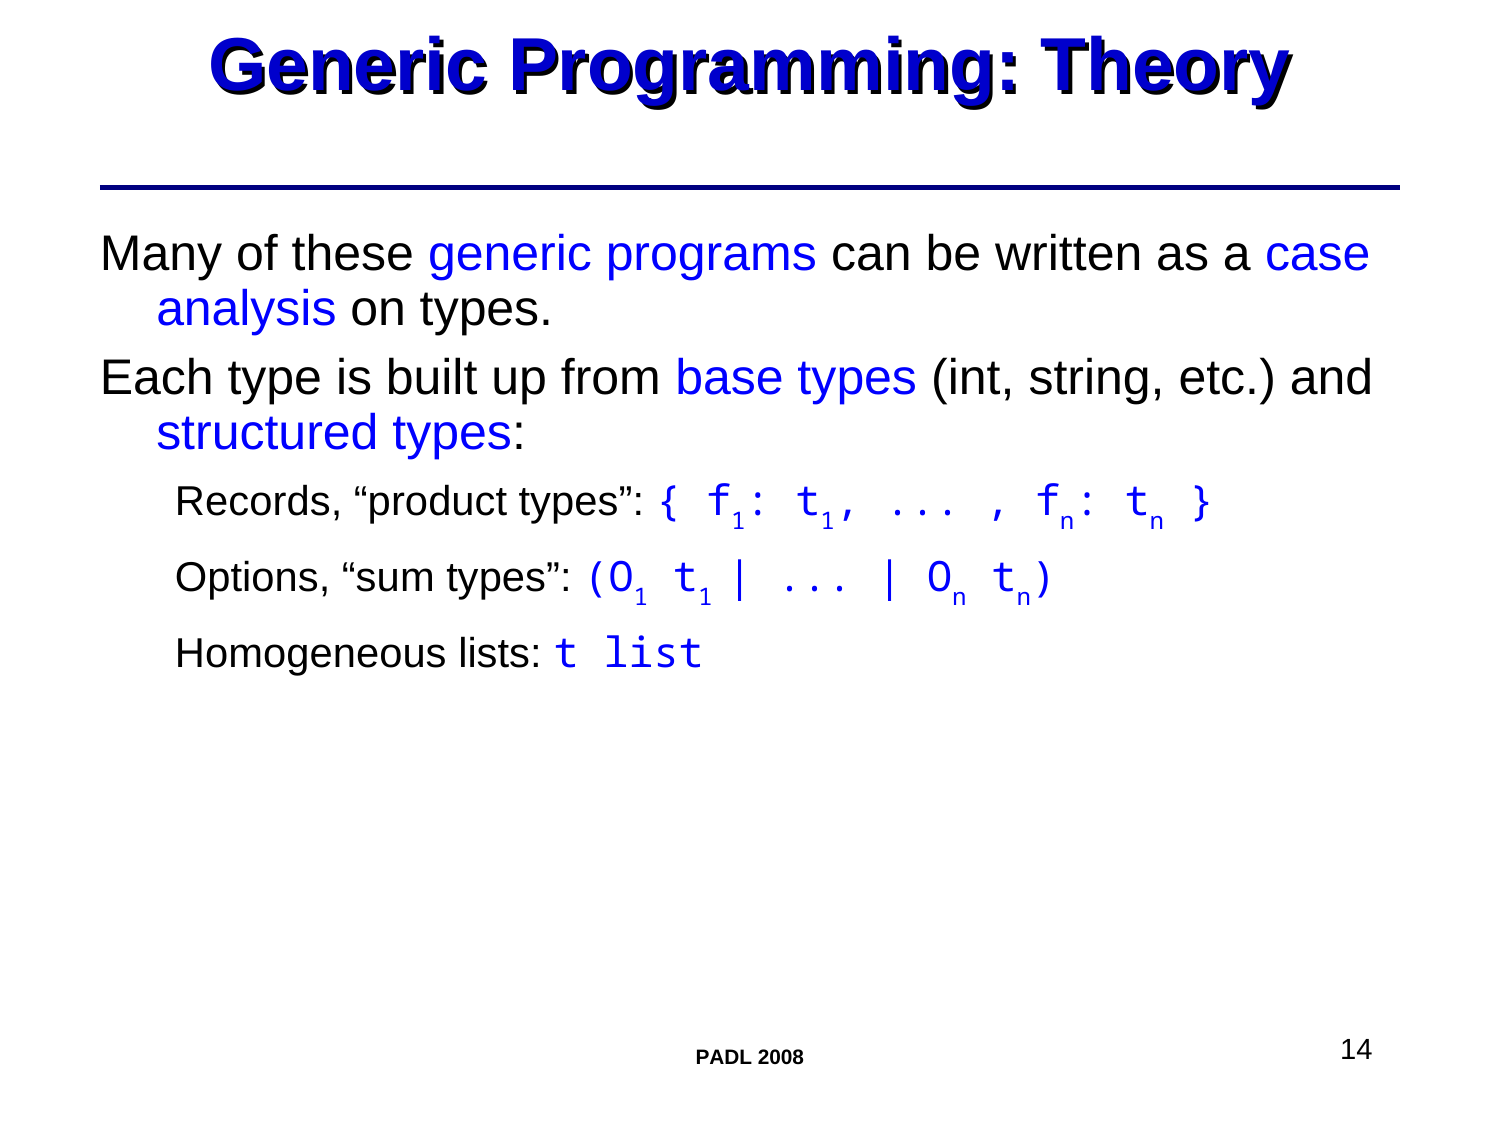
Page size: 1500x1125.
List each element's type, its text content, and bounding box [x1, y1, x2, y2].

list Many of these generic programs can be written as a case analysis on types. Each type is built up from base types (int, string, etc.) and structured types: Records, “product types”: { f1: t1, ... , fn: tn } Options, “sum types”: (O1 t1 | ... | On tn) Homogeneous lists: t list [99, 224, 1375, 986]
title Generic Programming: Theory [99, 0, 1401, 156]
